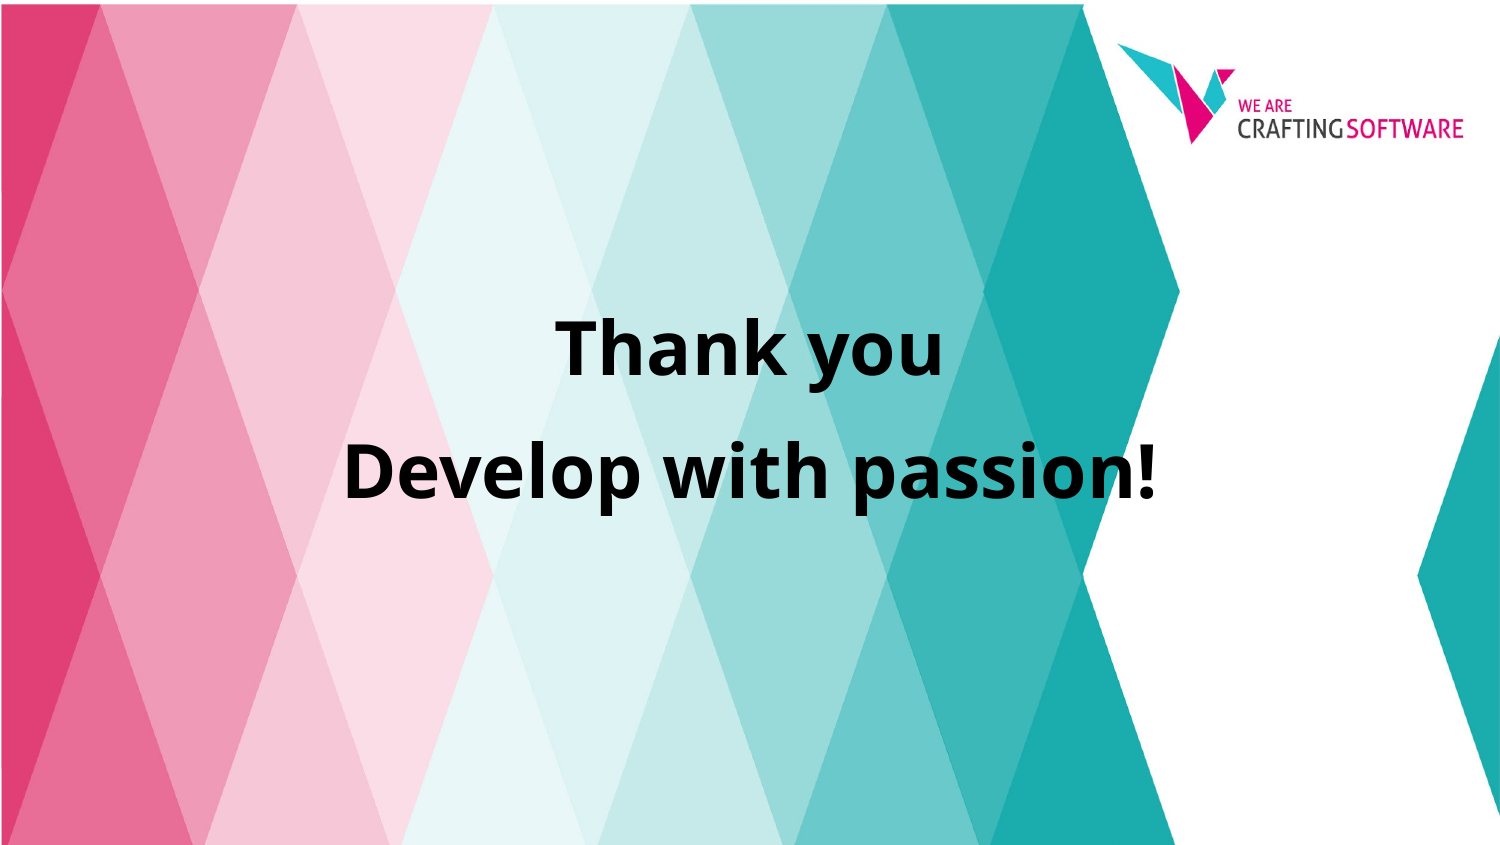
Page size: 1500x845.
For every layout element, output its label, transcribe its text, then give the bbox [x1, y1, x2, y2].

list Thank you Develop with passion! [51, 285, 1449, 596]
picture [0, 0, 1500, 845]
